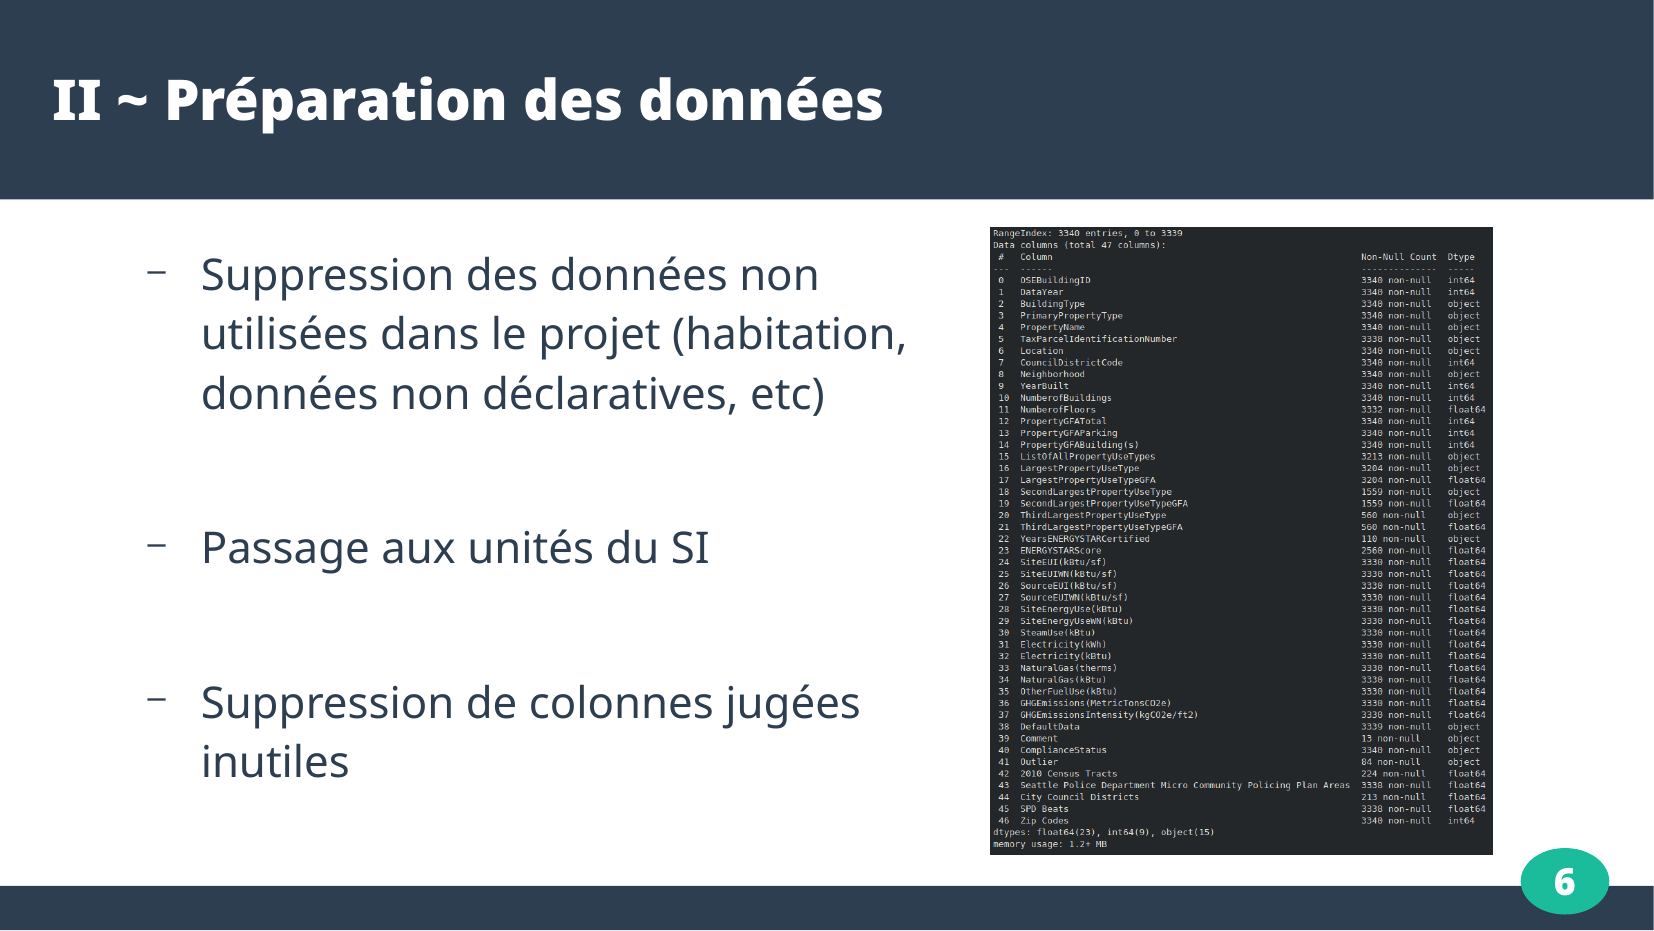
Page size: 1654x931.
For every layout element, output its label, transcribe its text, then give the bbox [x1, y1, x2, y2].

title II ~ Préparation des données [0, 39, 1621, 158]
list Suppression des données non utilisées dans le projet (habitation, données non déclaratives, etc) Passage aux unités du SI Suppression de colonnes jugées inutiles [59, 243, 976, 856]
picture [990, 227, 1493, 856]
